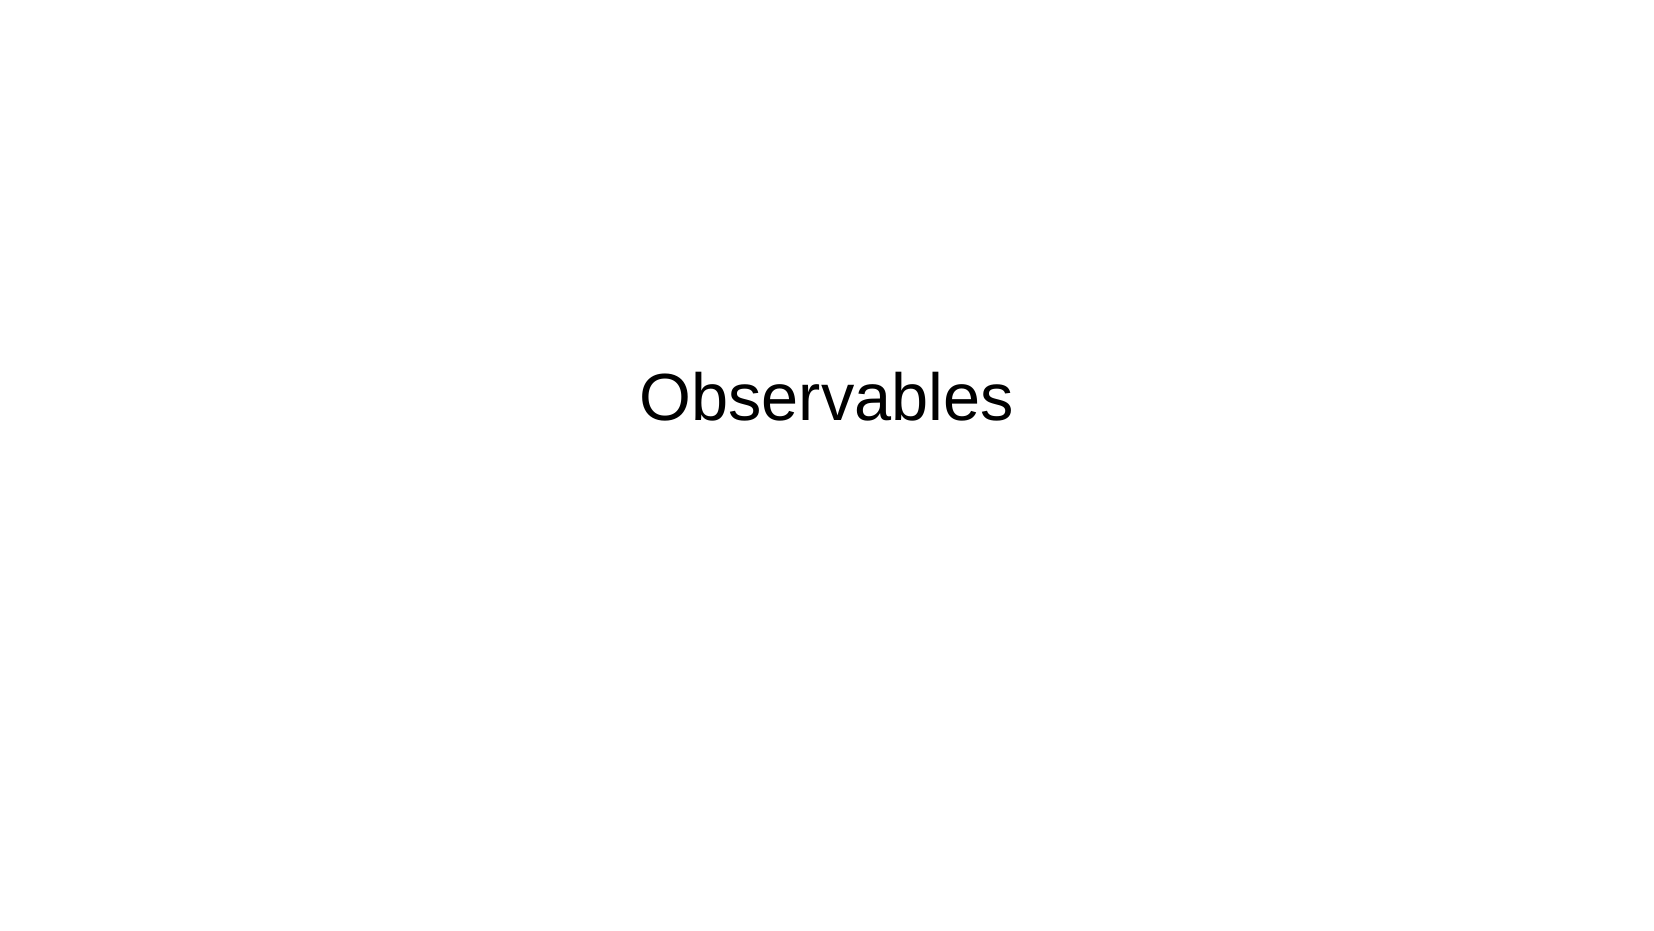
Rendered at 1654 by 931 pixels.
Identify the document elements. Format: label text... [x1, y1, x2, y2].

subtitle Observables [82, 37, 1571, 757]
